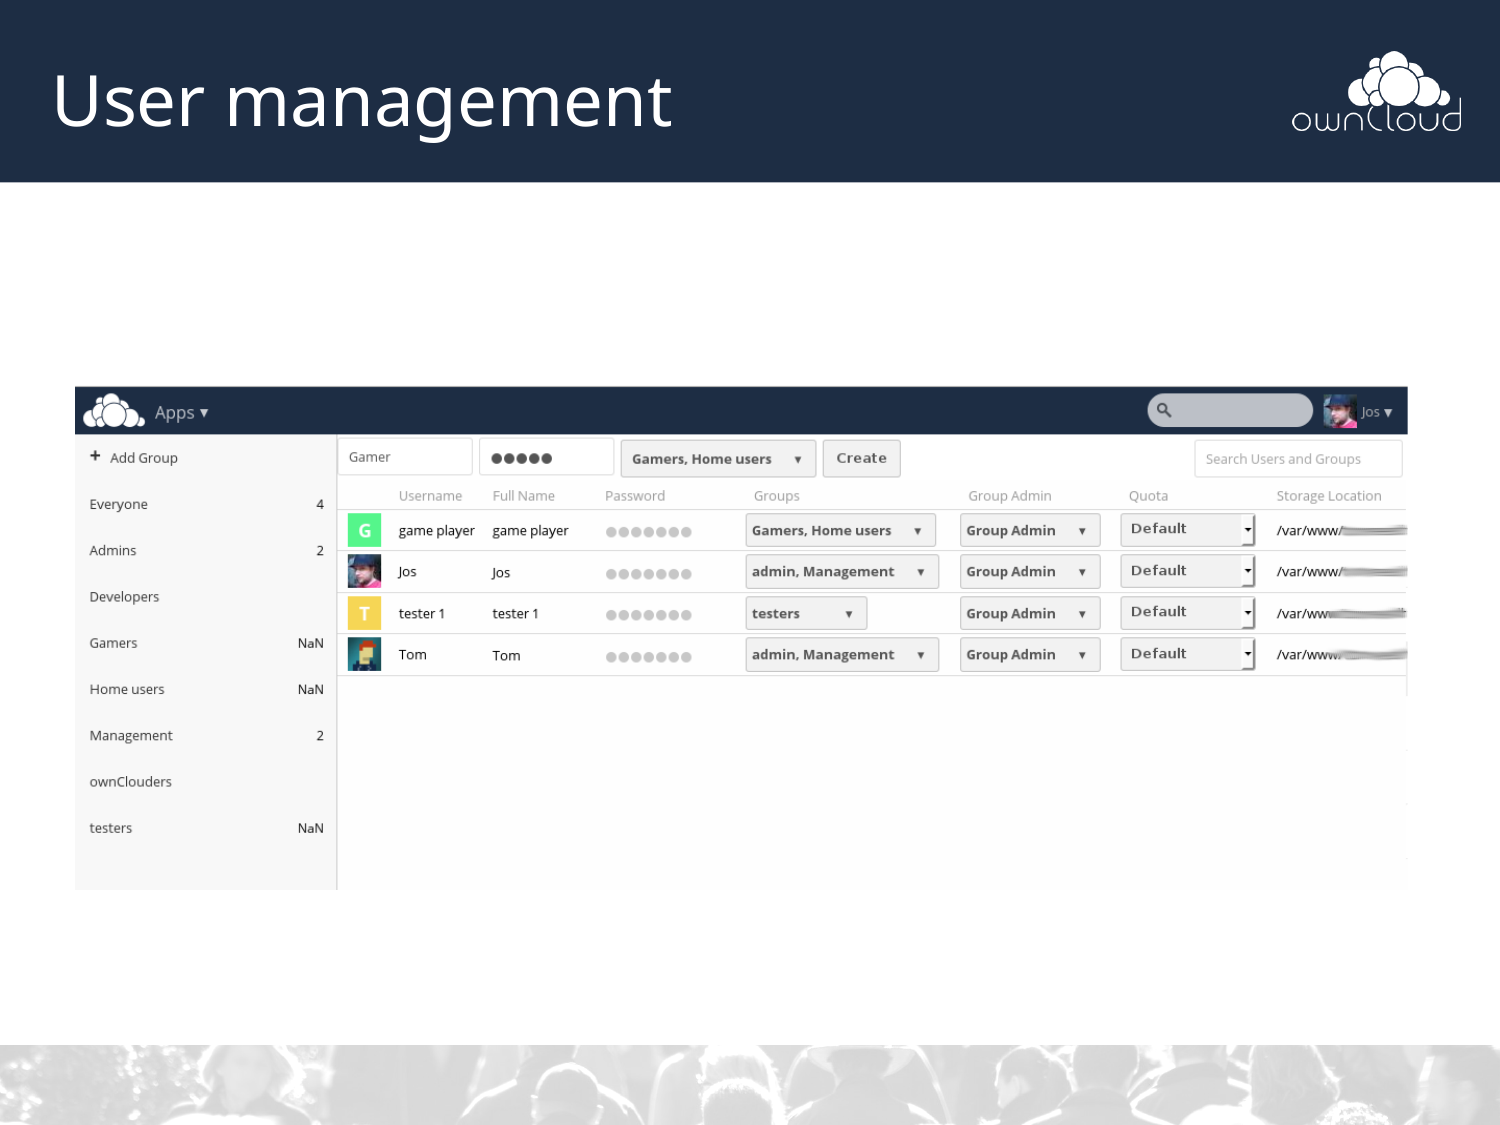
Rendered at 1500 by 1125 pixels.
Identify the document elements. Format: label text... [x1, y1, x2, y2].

picture [0, 1045, 1500, 1125]
picture [75, 385, 1408, 890]
picture [1292, 51, 1461, 131]
text_box User management [36, 0, 1250, 199]
